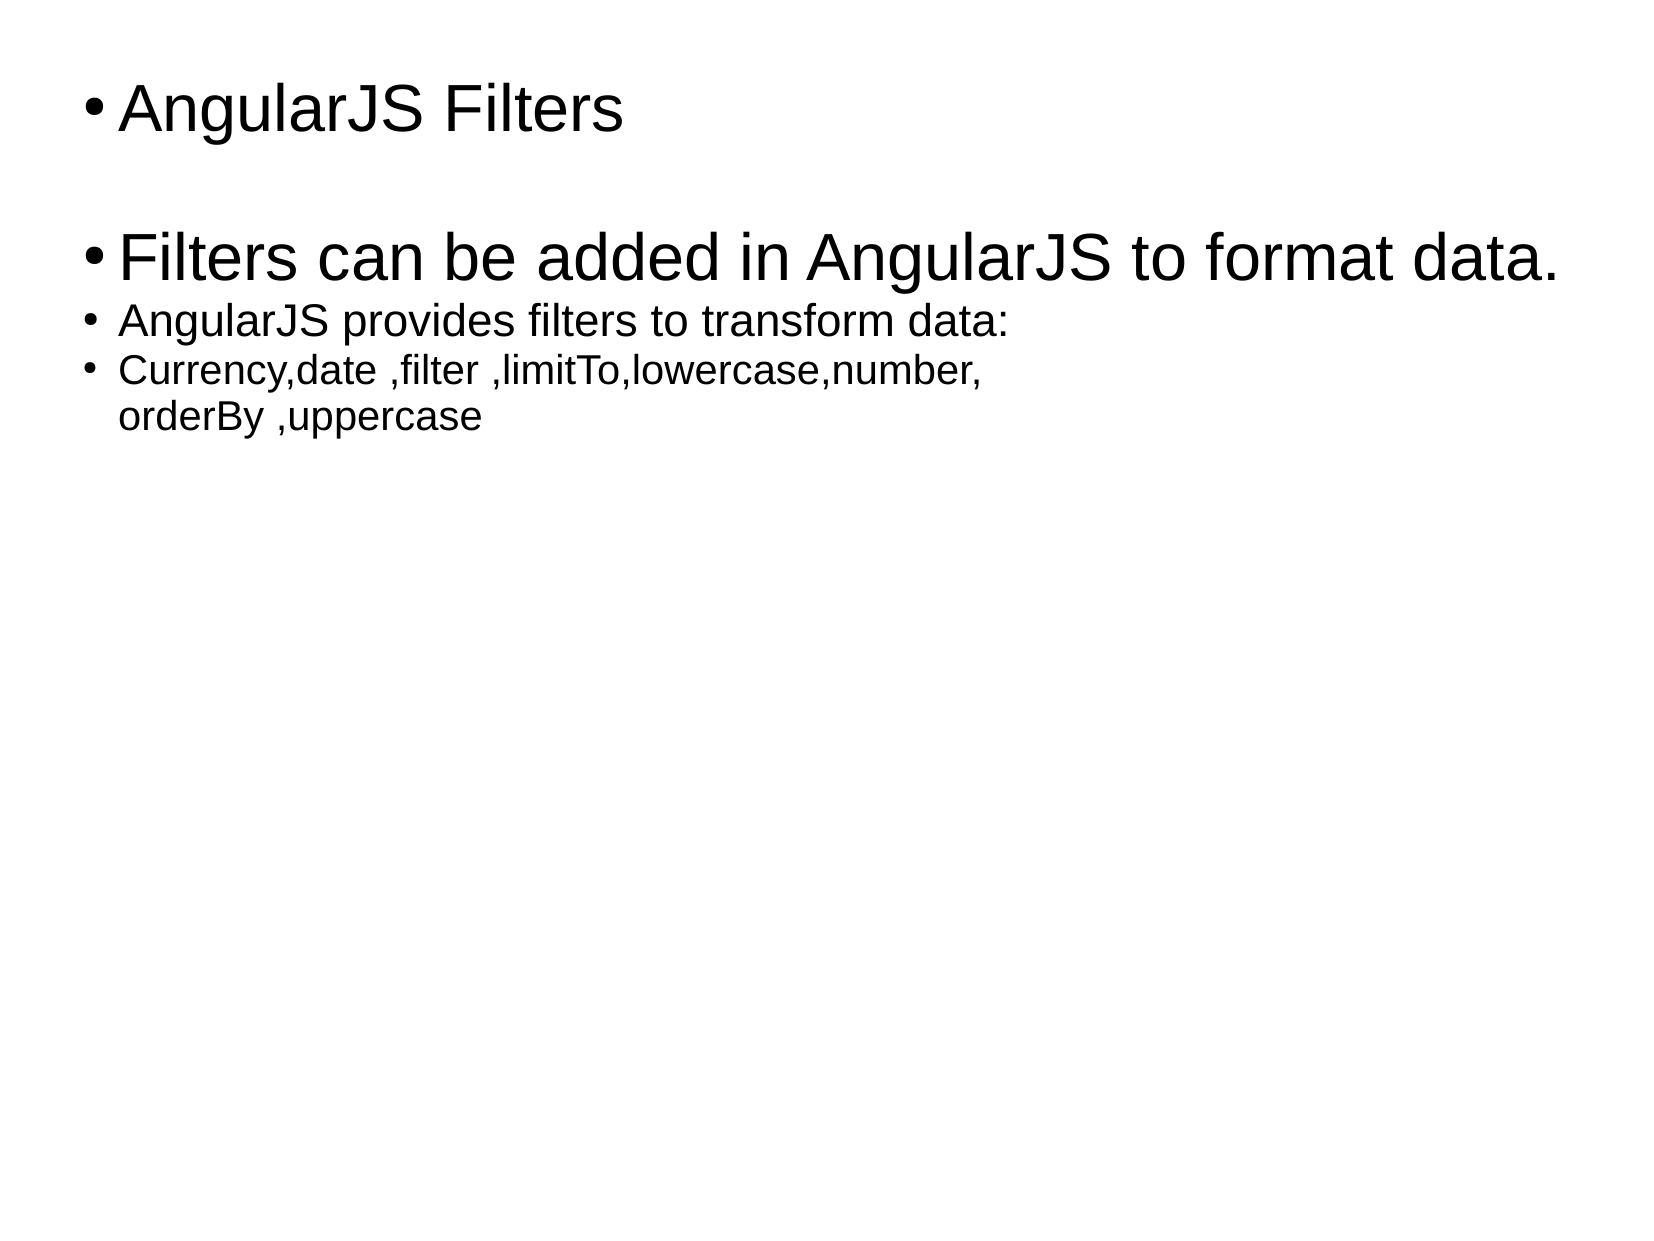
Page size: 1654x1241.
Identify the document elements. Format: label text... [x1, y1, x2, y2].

subtitle AngularJS Filters Filters can be added in AngularJS to format data. AngularJS provides filters to transform data: Currency,date ,filter ,limitTo,lowercase,number, orderBy ,uppercase [82, 70, 1571, 1010]
